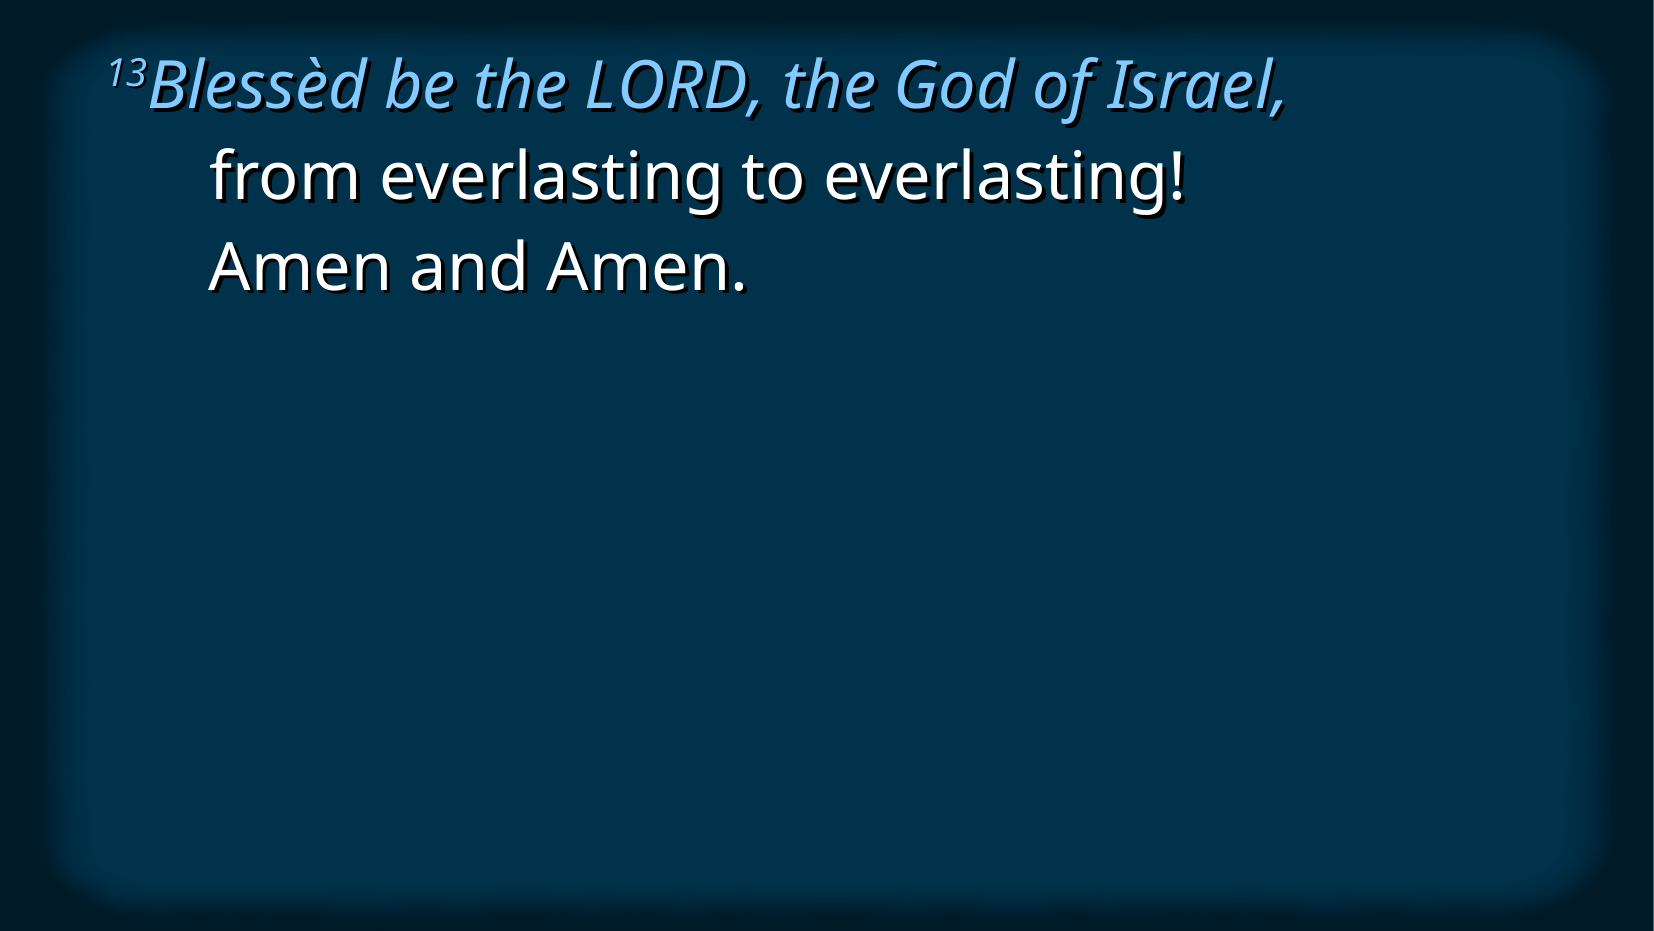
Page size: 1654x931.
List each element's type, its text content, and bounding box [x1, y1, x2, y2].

picture [0, 0, 1654, 931]
text_box 13Blessèd be the LORD, the God of Israel, from everlasting to everlasting! Amen and Amen. [90, 30, 1576, 400]
